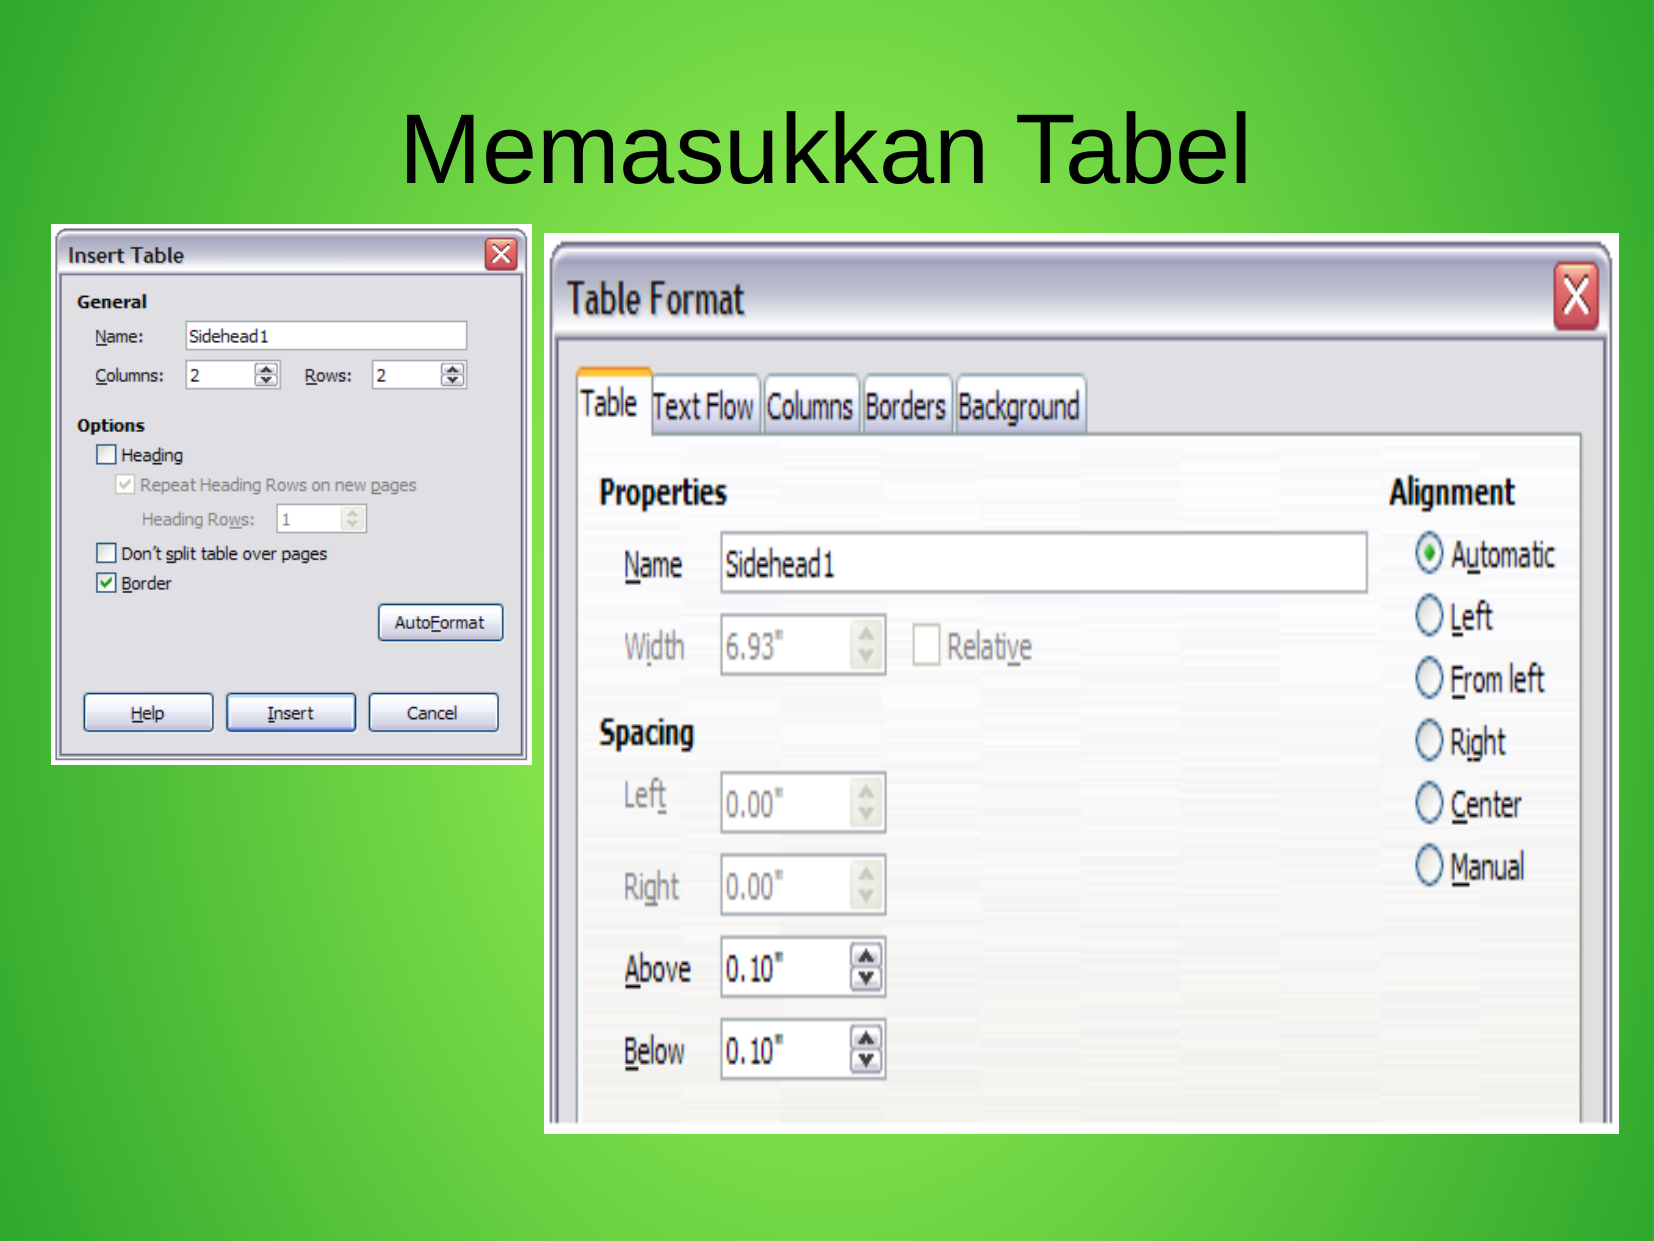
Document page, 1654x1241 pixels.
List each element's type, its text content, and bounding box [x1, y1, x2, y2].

title Memasukkan Tabel [82, 47, 1571, 252]
picture [544, 233, 1619, 1134]
picture [51, 224, 532, 766]
